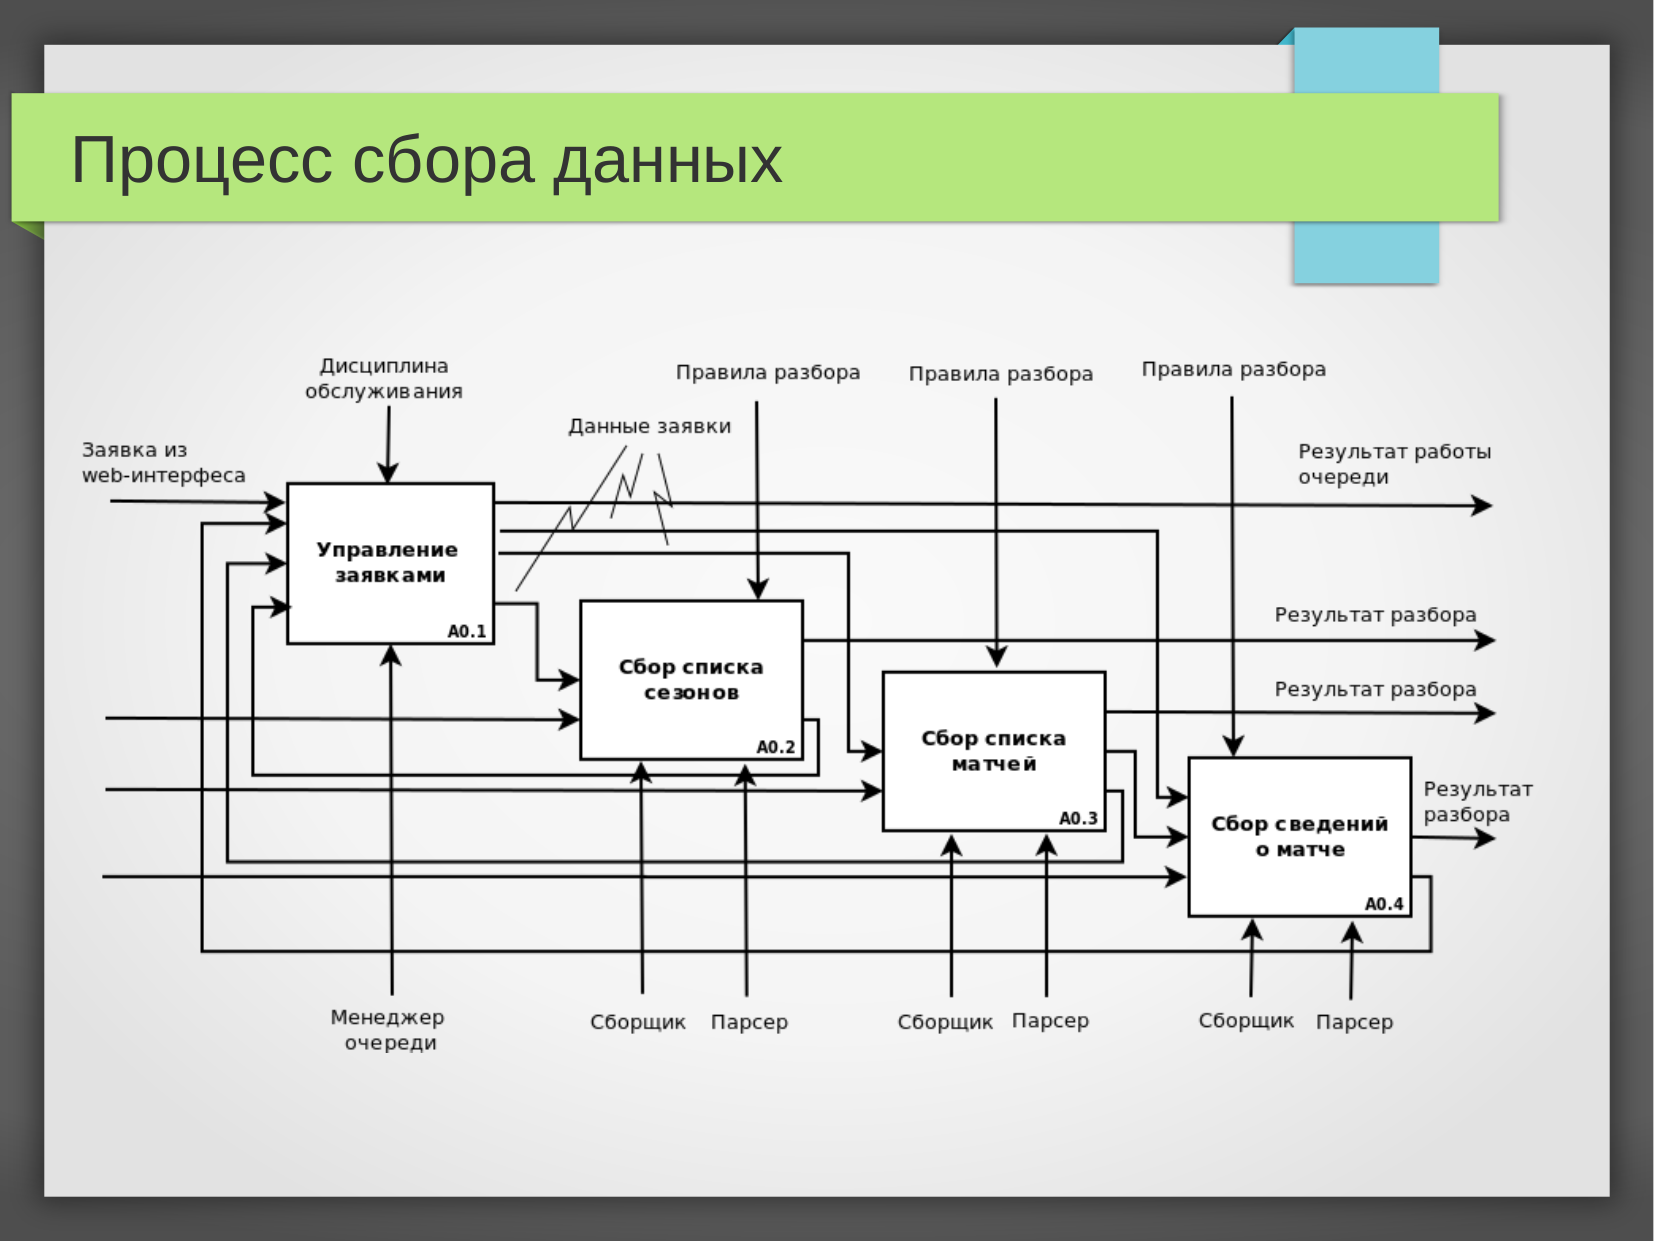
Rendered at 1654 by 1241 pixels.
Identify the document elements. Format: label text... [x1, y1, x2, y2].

title Процесс сбора данных [70, 106, 1229, 213]
picture [0, 0, 1654, 1241]
